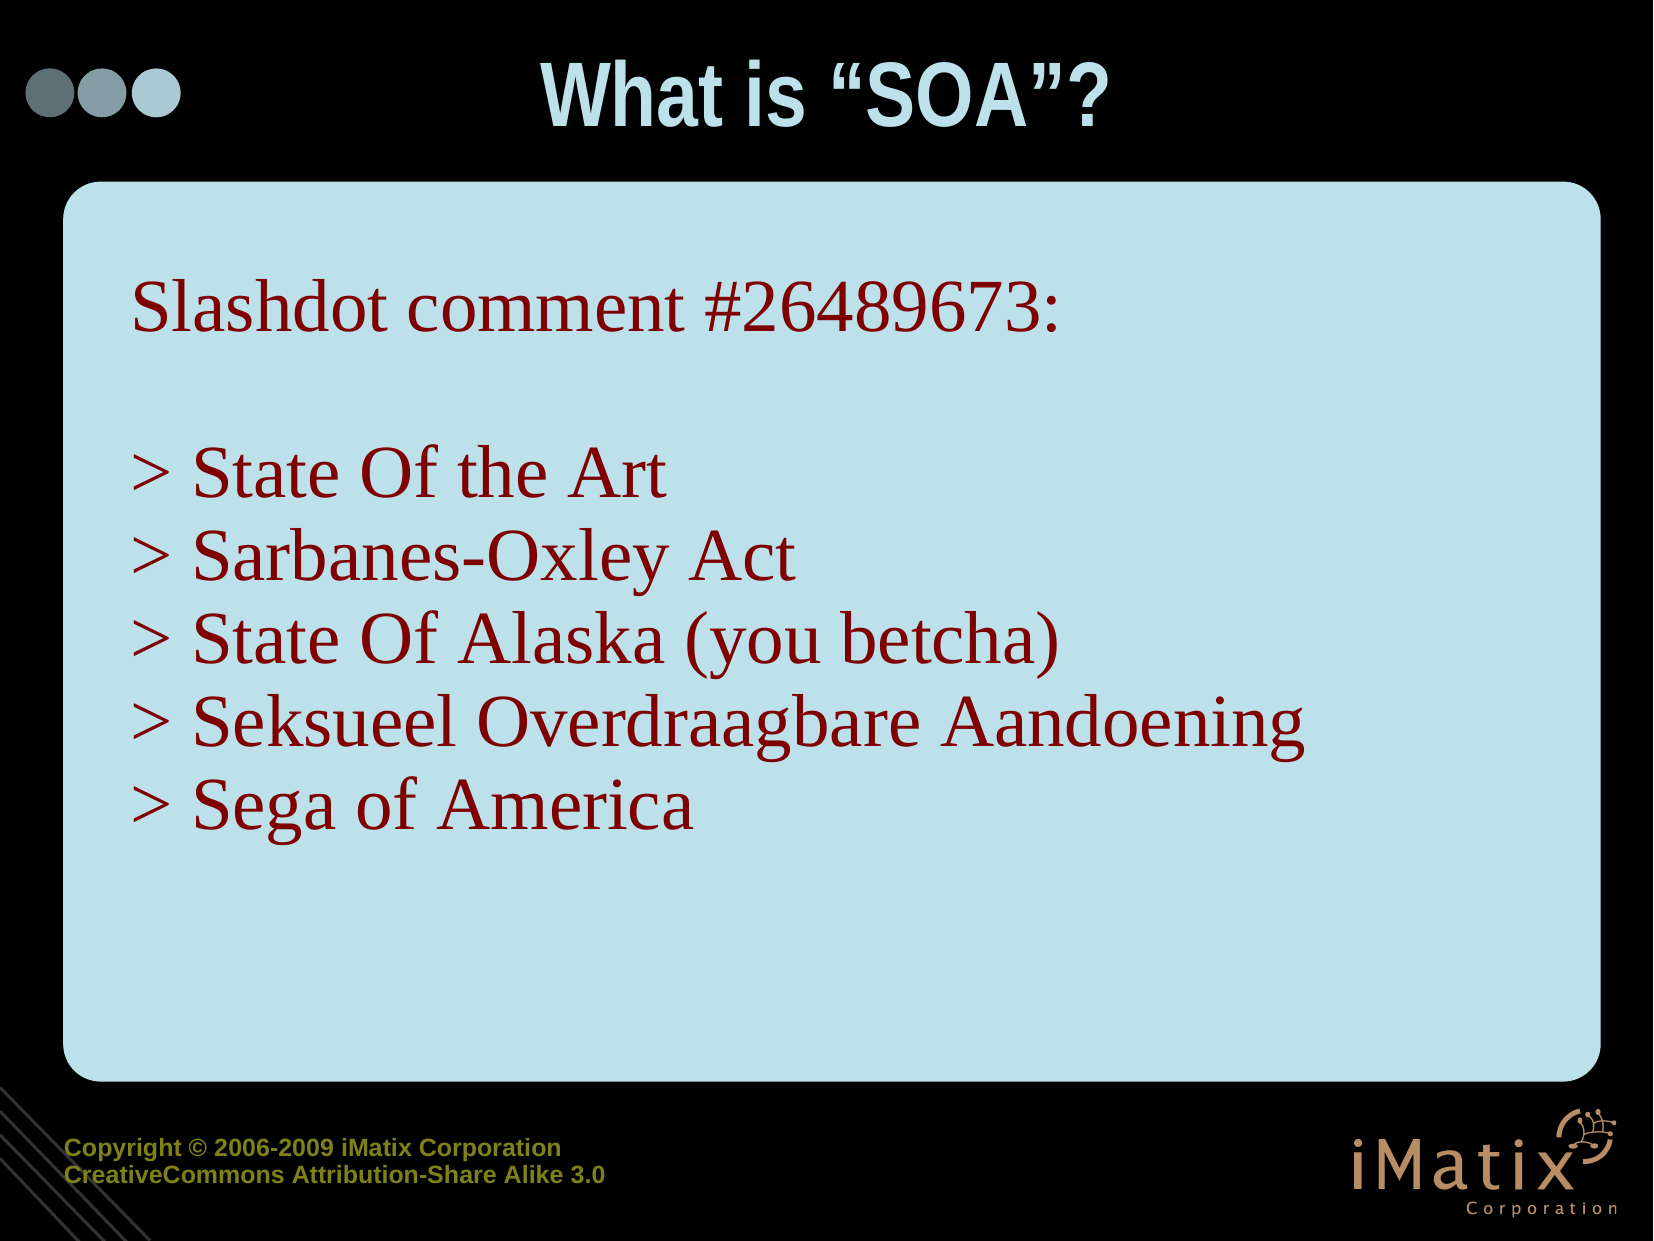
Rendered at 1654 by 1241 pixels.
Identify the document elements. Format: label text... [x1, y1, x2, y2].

picture [1354, 1108, 1617, 1219]
list Slashdot comment #26489673: > State Of the Art > Sarbanes-Oxley Act > State Of Alaska (you betcha) > Seksueel Overdraagbare Aandoening > Sega of America [118, 264, 1509, 1010]
title What is “SOA”? [0, 0, 1653, 188]
